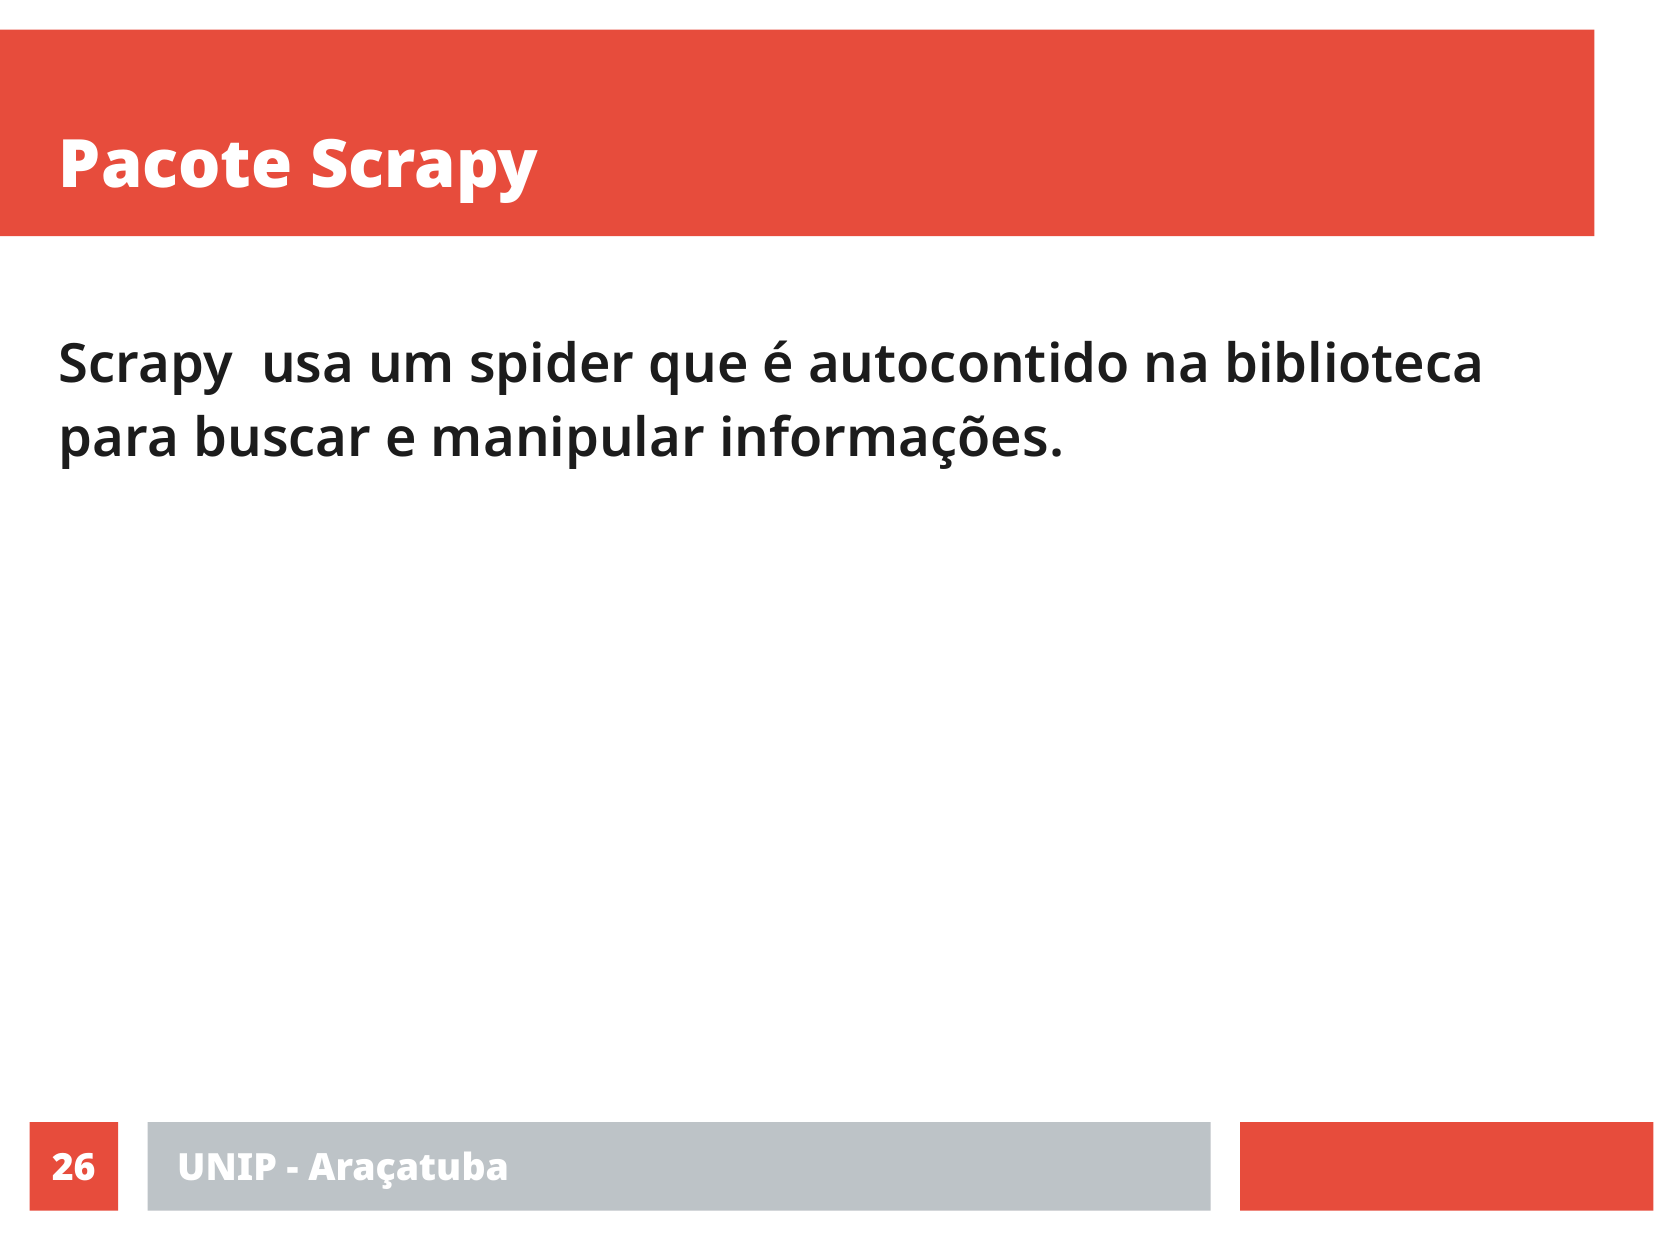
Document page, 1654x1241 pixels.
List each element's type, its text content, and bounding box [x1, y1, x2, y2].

title Pacote Scrapy [59, 59, 1595, 207]
list Scrapy usa um spider que é autocontido na biblioteca para buscar e manipular informações. [59, 324, 1565, 1093]
